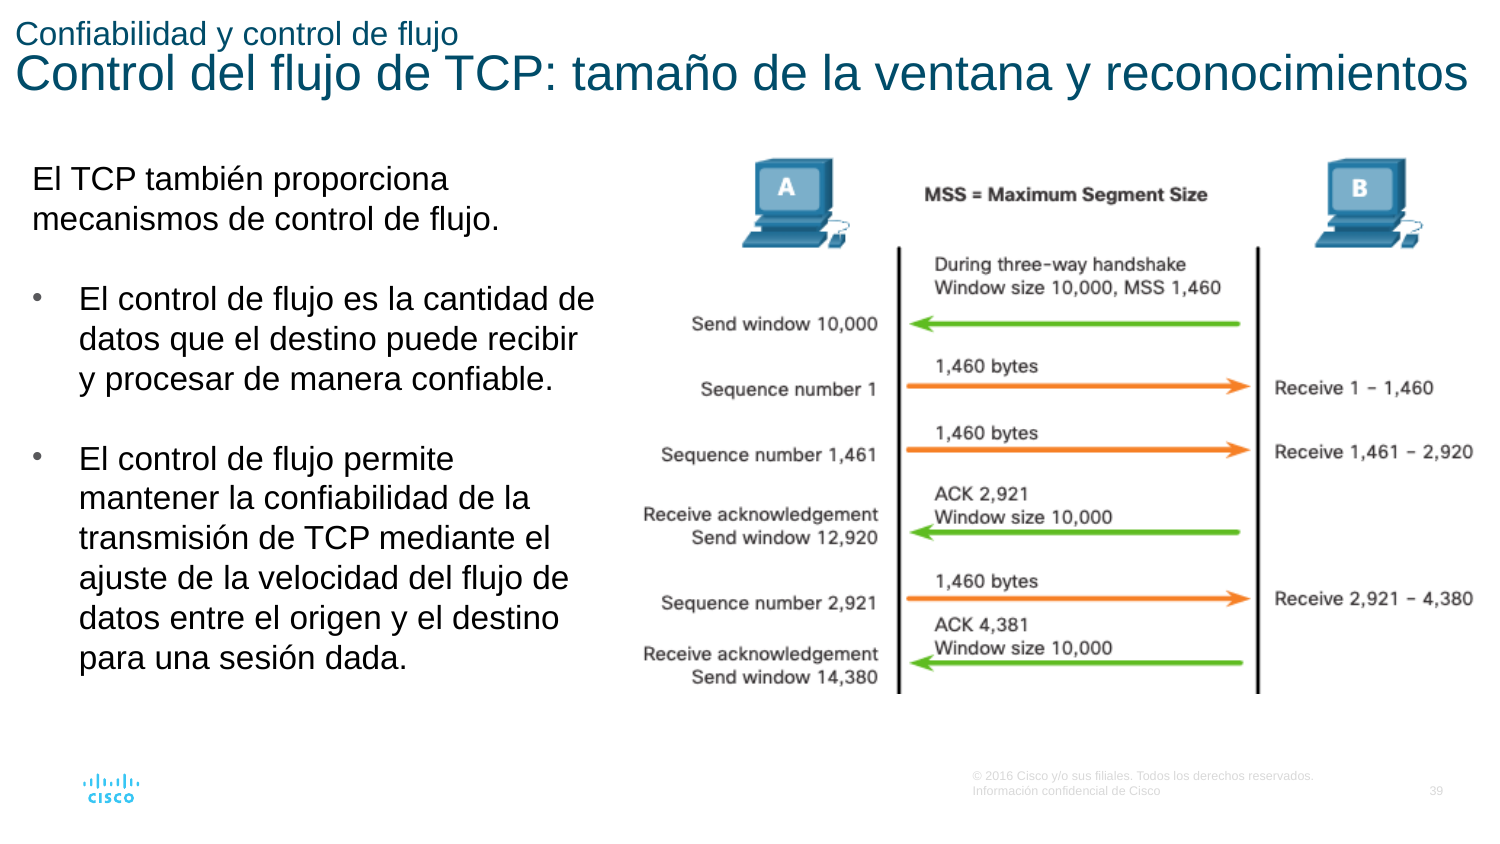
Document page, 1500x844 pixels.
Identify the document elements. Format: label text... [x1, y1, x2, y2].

title Confiabilidad y control de flujo Control del flujo de TCP: tamaño de la ventana y reconocimientos [0, 0, 1500, 121]
list El TCP también proporciona mecanismos de control de flujo. El control de flujo es la cantidad de datos que el destino puede recibir y procesar de manera confiable. El control de flujo permite mantener la confiabilidad de la transmisión de TCP mediante el ajuste de la velocidad del flujo de datos entre el origen y el destino para una sesión dada. [17, 149, 619, 726]
picture [629, 149, 1482, 695]
